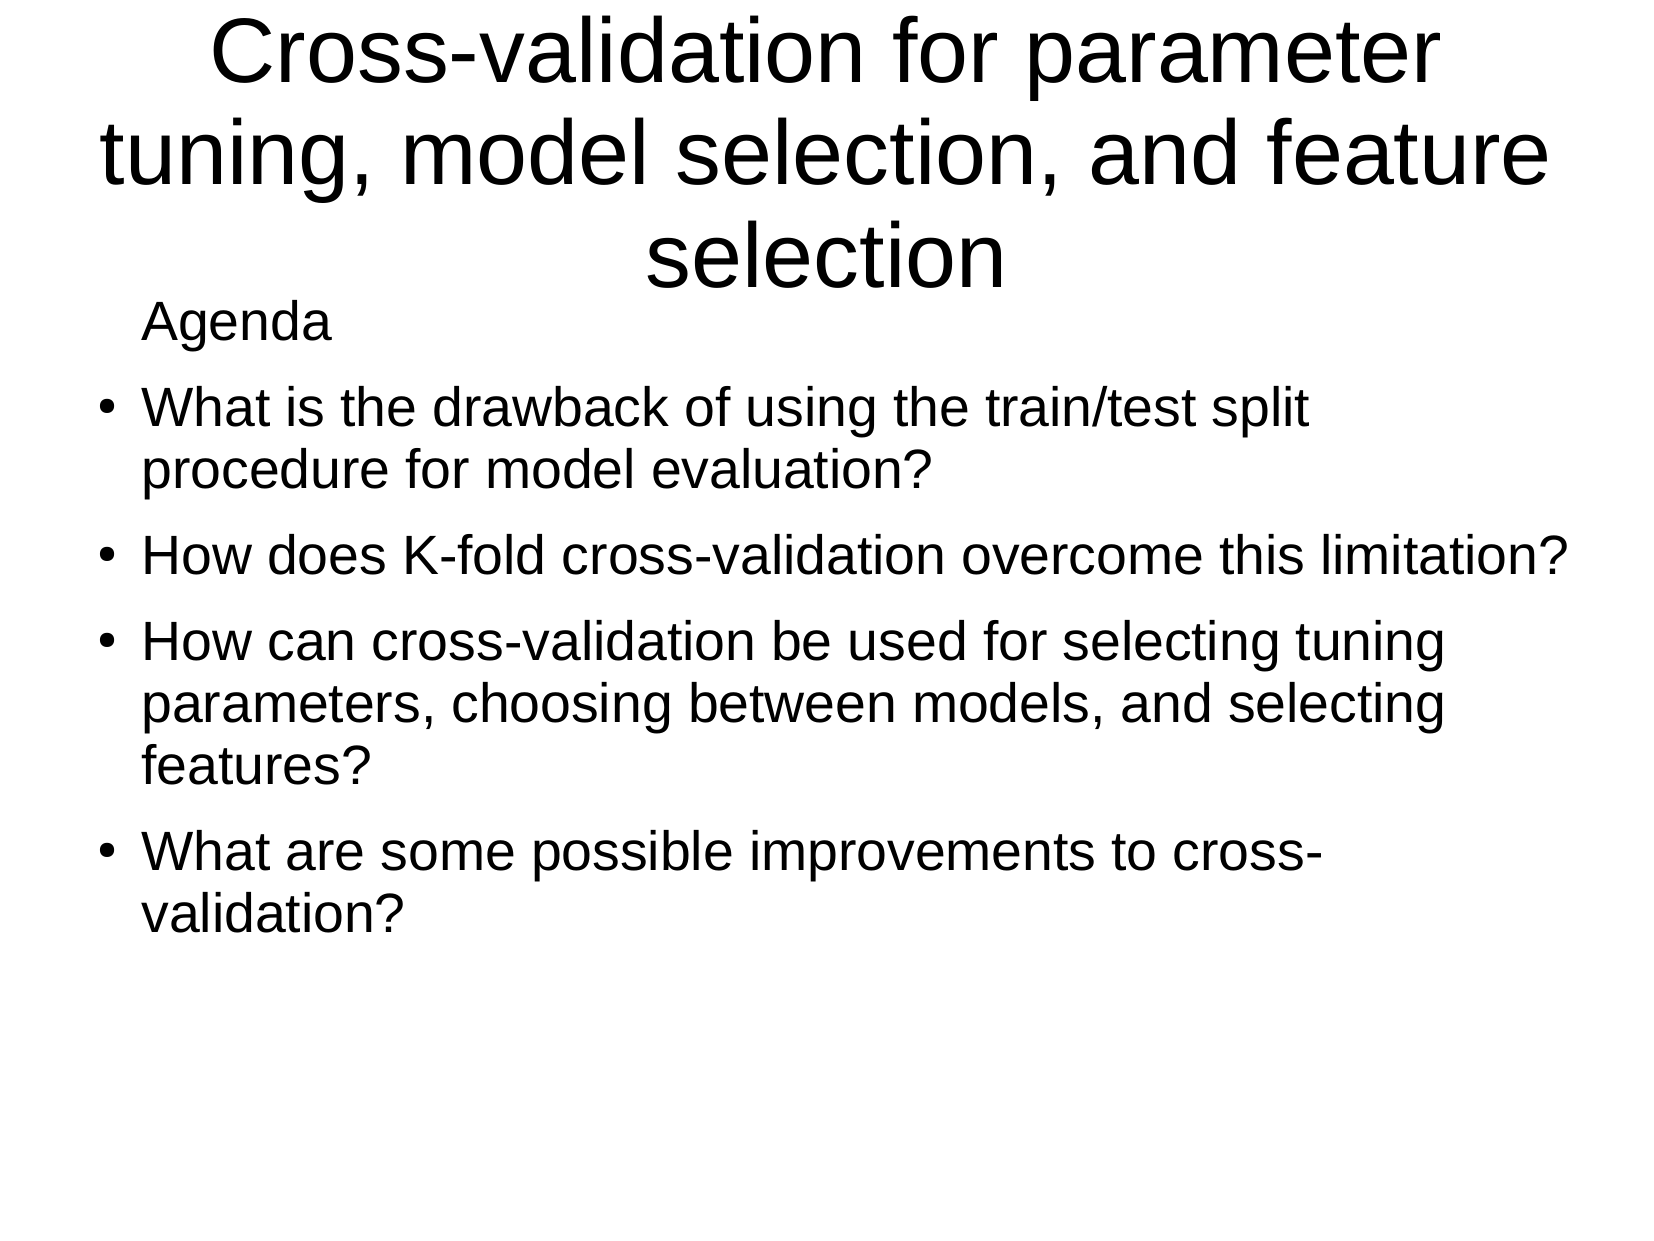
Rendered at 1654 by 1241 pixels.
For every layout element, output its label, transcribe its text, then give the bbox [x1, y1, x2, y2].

list Agenda What is the drawback of using the train/test split procedure for model evaluation? How does K-fold cross-validation overcome this limitation? How can cross-validation be used for selecting tuning parameters, choosing between models, and selecting features? What are some possible improvements to cross-validation? [82, 290, 1571, 1010]
title Cross-validation for parameter tuning, model selection, and feature selection [82, 0, 1571, 290]
